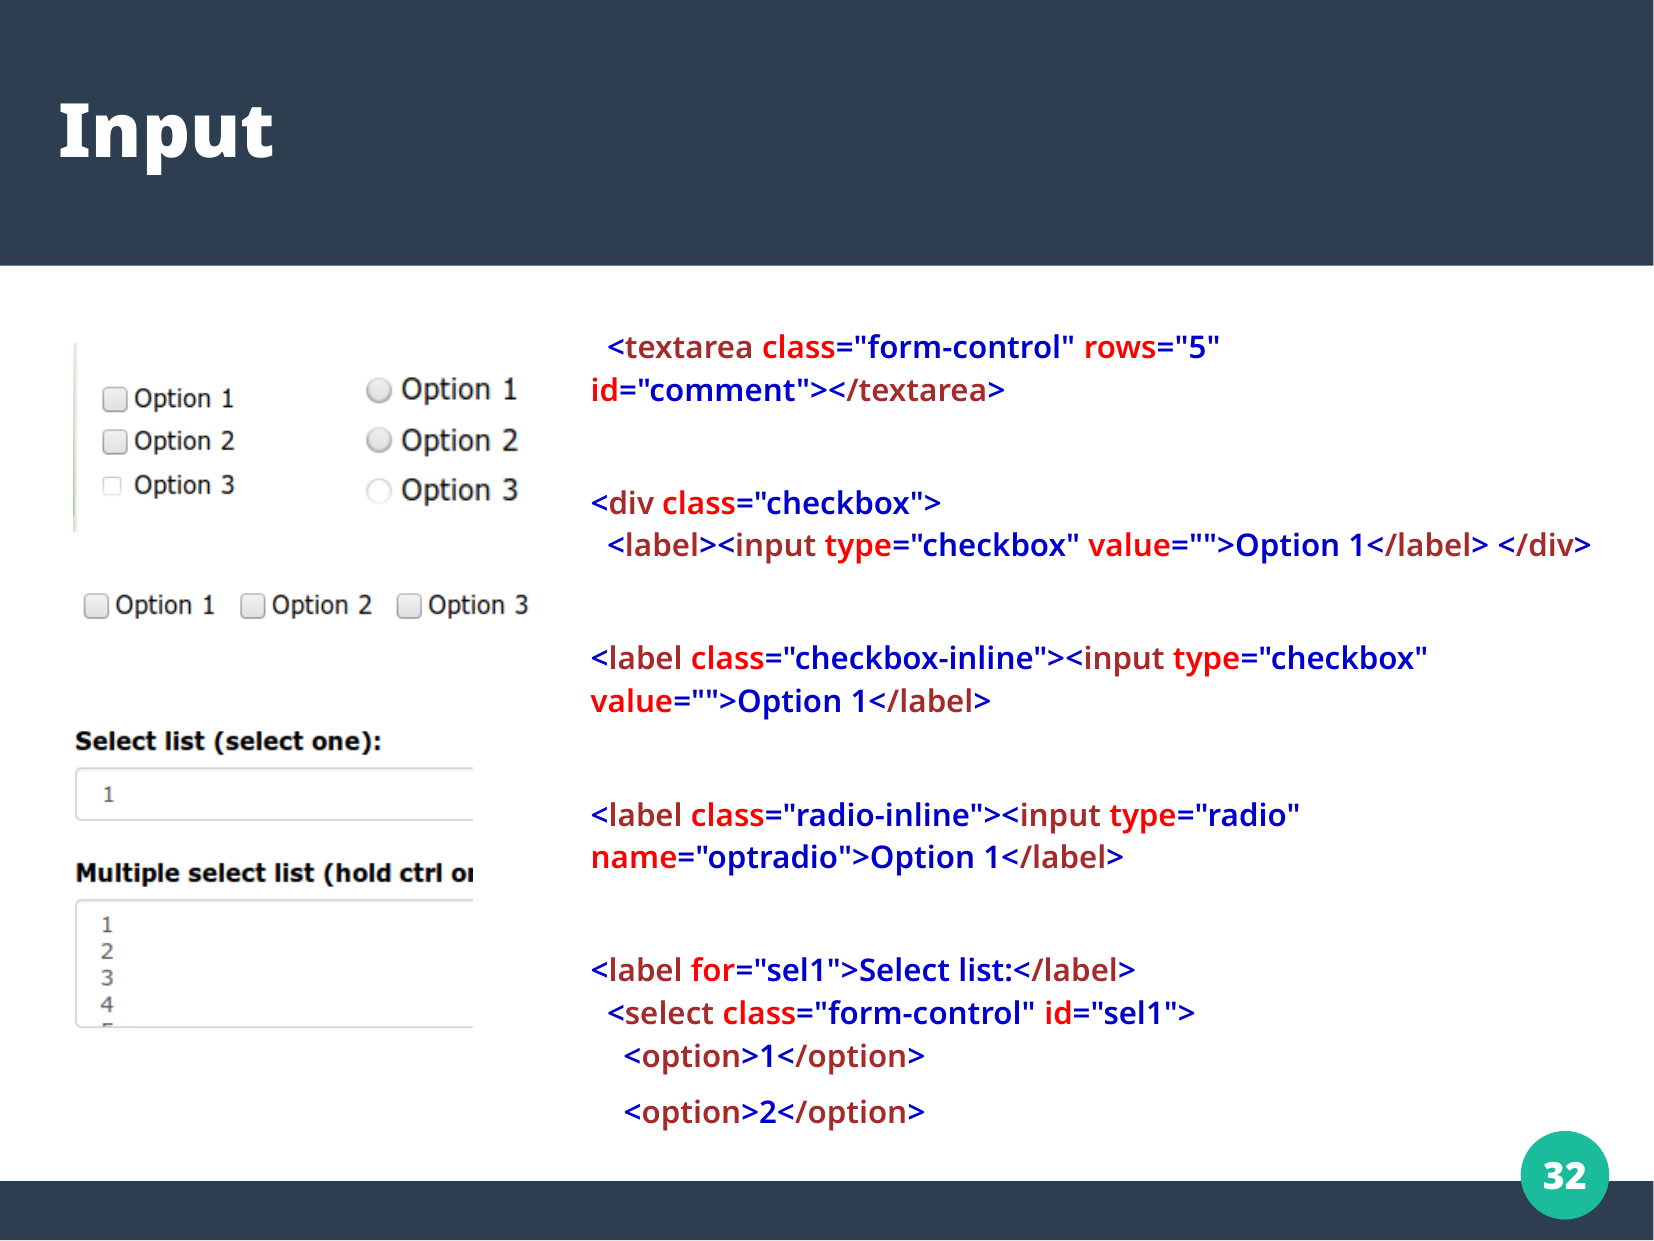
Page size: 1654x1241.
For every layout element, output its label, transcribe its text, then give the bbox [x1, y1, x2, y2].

picture [67, 560, 591, 643]
list <textarea class="form-control" rows="5" id="comment"></textarea> <div class="checkbox"> <label><input type="checkbox" value="">Option 1</label> </div> <label class="checkbox-inline"><input type="checkbox" value="">Option 1</label> <label class="radio-inline"><input type="radio" name="optradio">Option 1</label> <label for="sel1">Select list:</label> <select class="form-control" id="sel1"> <option>1</option> <option>2</option> [590, 324, 1625, 1152]
title Input [59, 49, 1595, 207]
picture [66, 708, 473, 1047]
picture [354, 343, 562, 532]
picture [73, 343, 266, 532]
